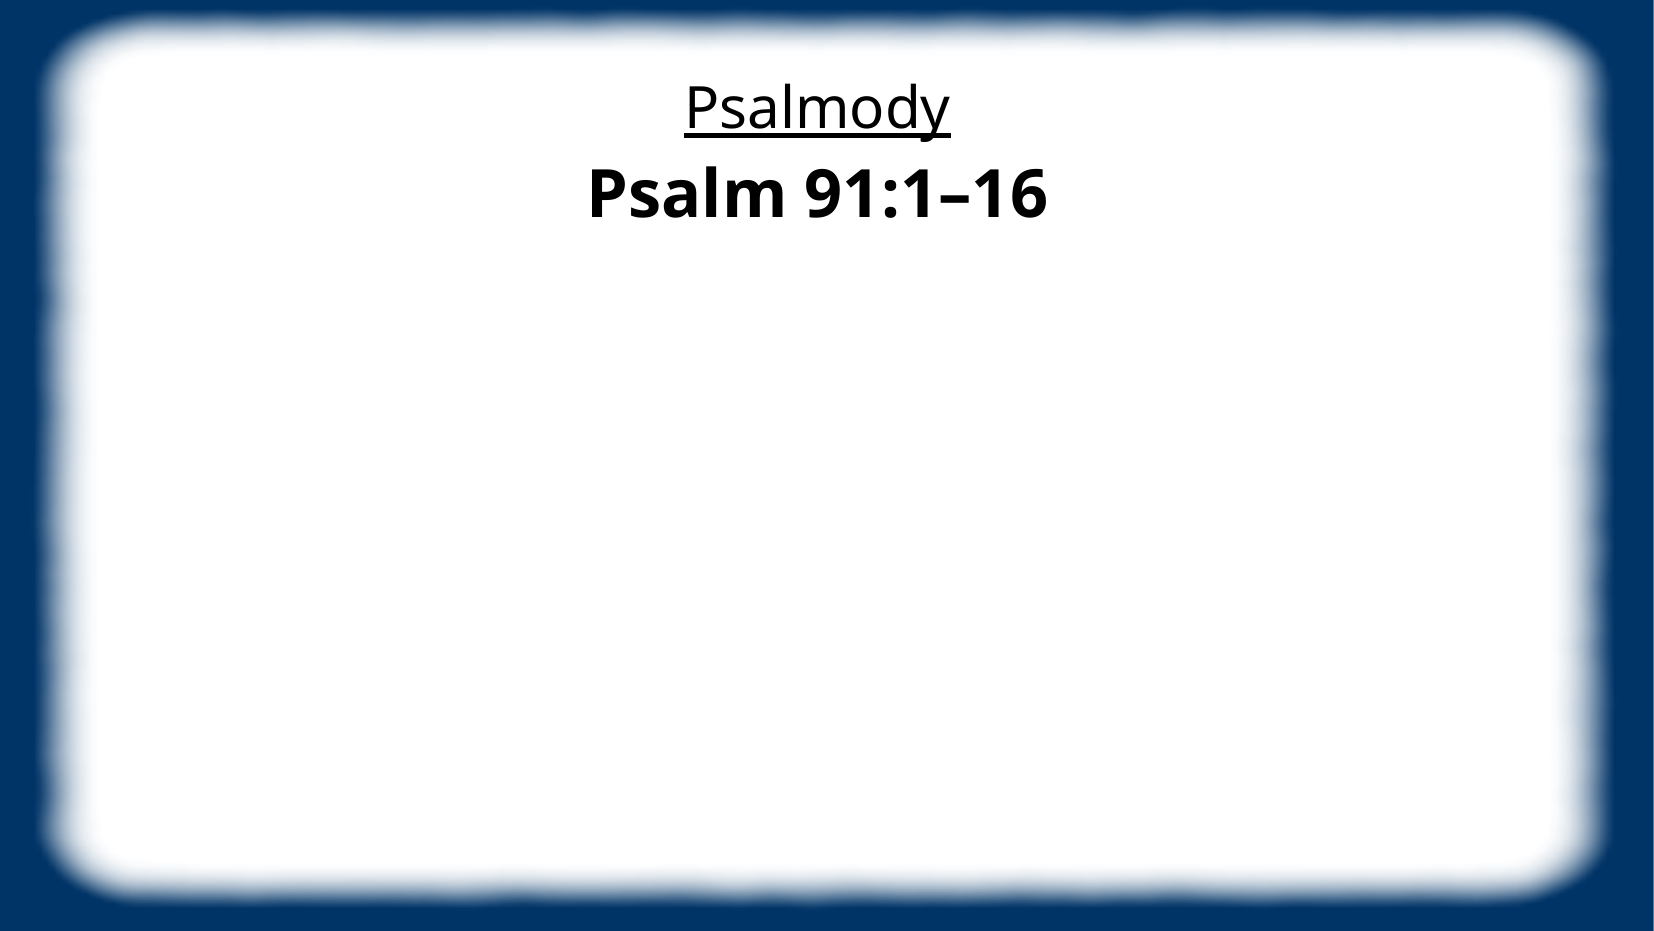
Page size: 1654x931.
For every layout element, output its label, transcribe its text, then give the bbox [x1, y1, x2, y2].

picture [0, 0, 1654, 931]
text_box Psalmody Psalm 91:1–16 [90, 59, 1546, 241]
